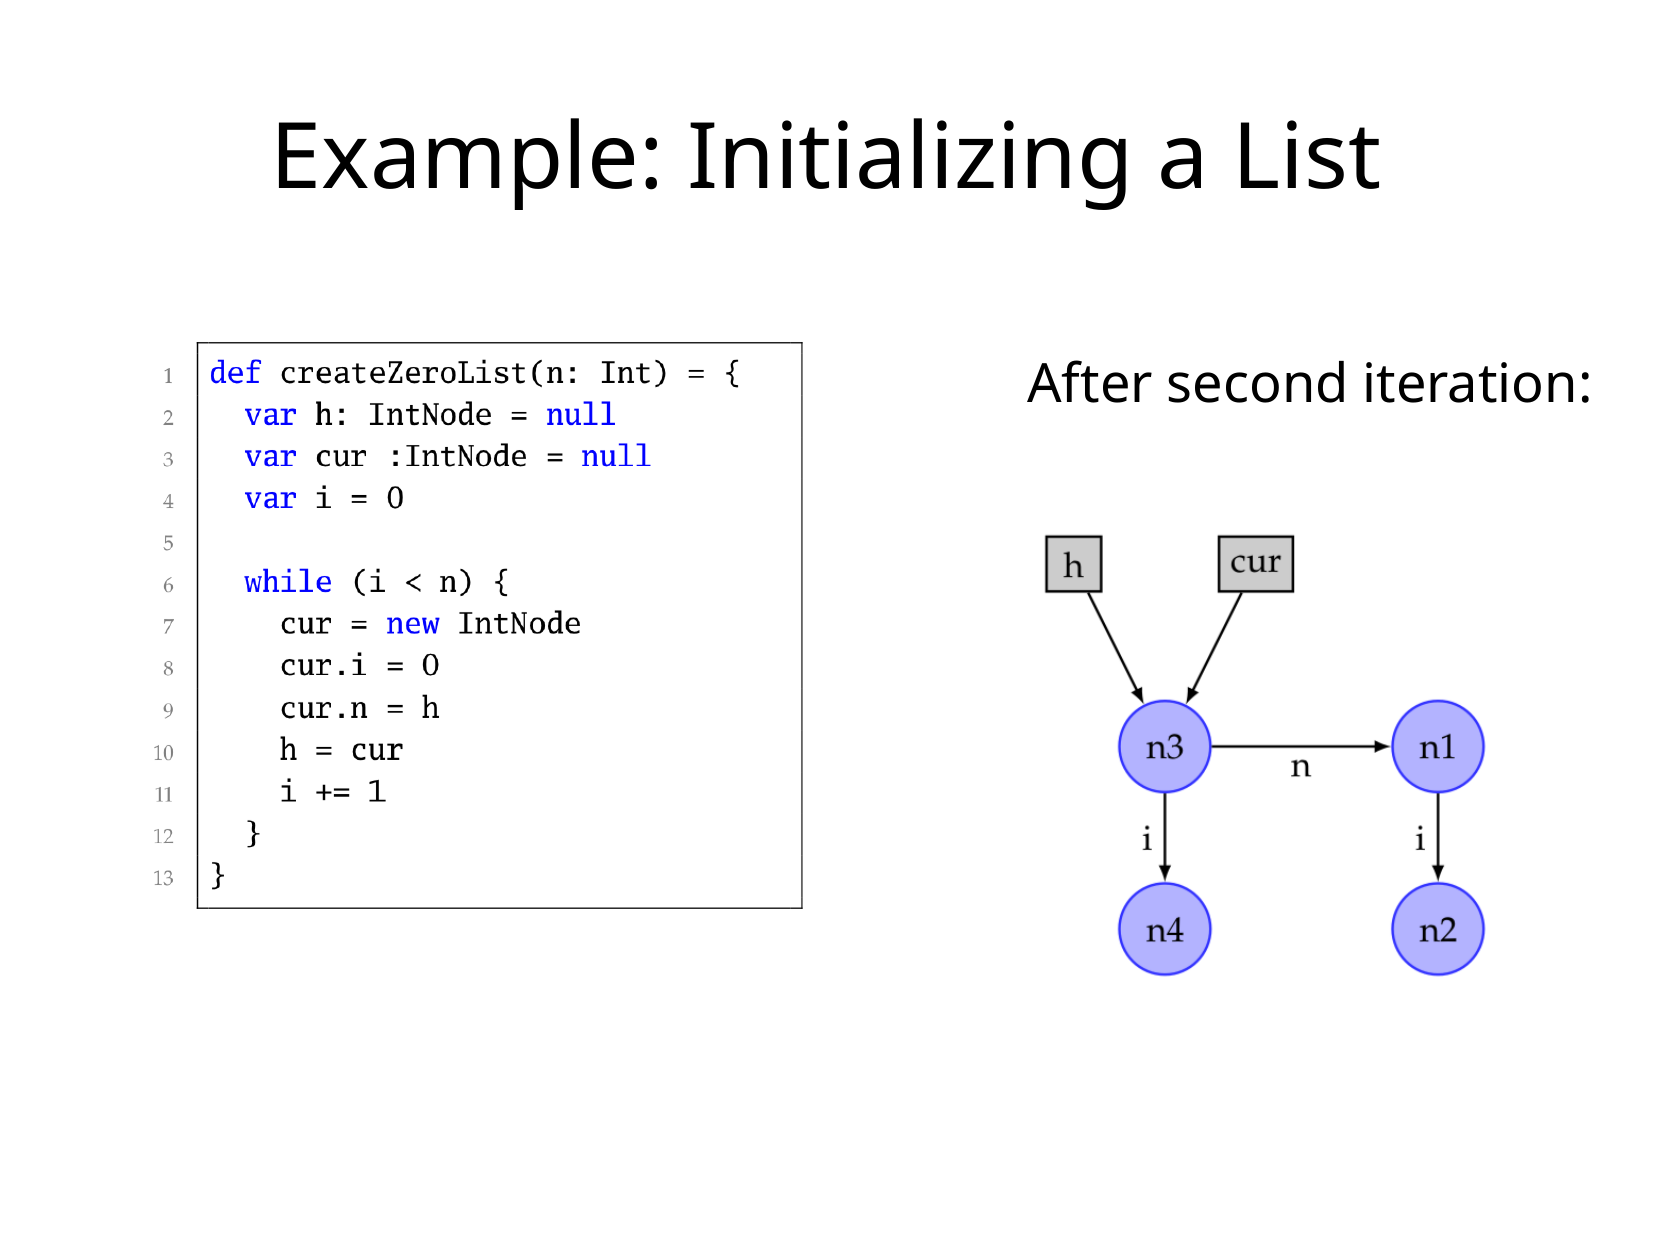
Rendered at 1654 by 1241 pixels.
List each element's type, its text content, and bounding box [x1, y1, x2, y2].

picture [1020, 525, 1654, 983]
title Example: Initializing a List [82, 49, 1571, 257]
text_box After second iteration: [1012, 337, 1613, 418]
picture [150, 327, 826, 932]
